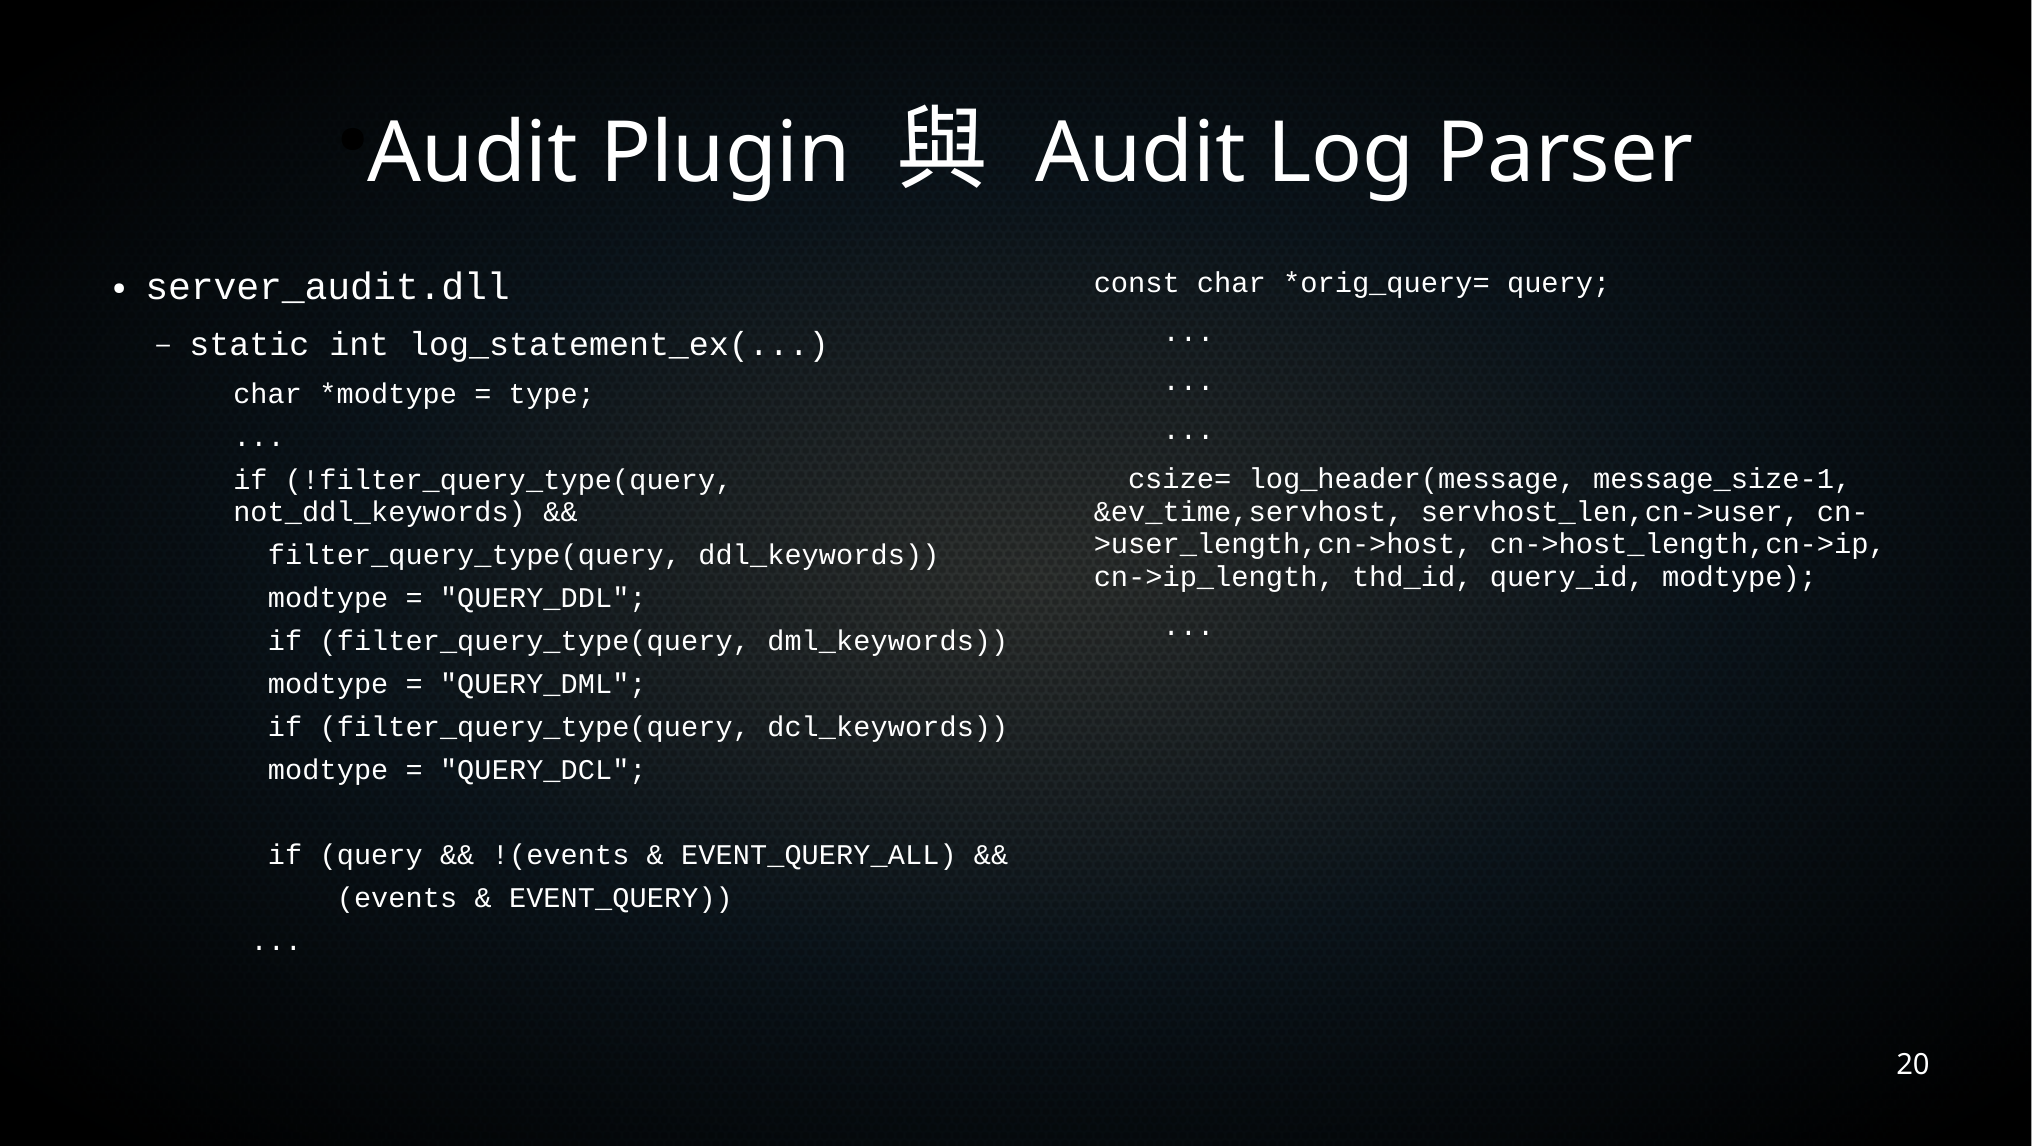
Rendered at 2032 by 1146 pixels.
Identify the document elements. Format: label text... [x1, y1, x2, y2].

list const char *orig_query= query; ... ... ... csize= log_header(message, message_size-1, &ev_time,servhost, servhost_len,cn->user, cn->user_length,cn->host, cn->host_length,cn->ip, cn->ip_length, thd_id, query_id, modtype); ... [1022, 268, 1938, 1040]
list server_audit.dll static int log_statement_ex(...) char *modtype = type; ... if (!filter_query_type(query, not_ddl_keywords) && filter_query_type(query, ddl_keywords)) modtype = "QUERY_DDL"; if (filter_query_type(query, dml_keywords)) modtype = "QUERY_DML"; if (filter_query_type(query, dcl_keywords)) modtype = "QUERY_DCL"; if (query && !(events & EVENT_QUERY_ALL) && (events & EVENT_QUERY)) ... [101, 268, 1016, 1040]
picture [0, 0, 2032, 1146]
title Audit Plugin 與 Audit Log Parser [101, 45, 1930, 237]
